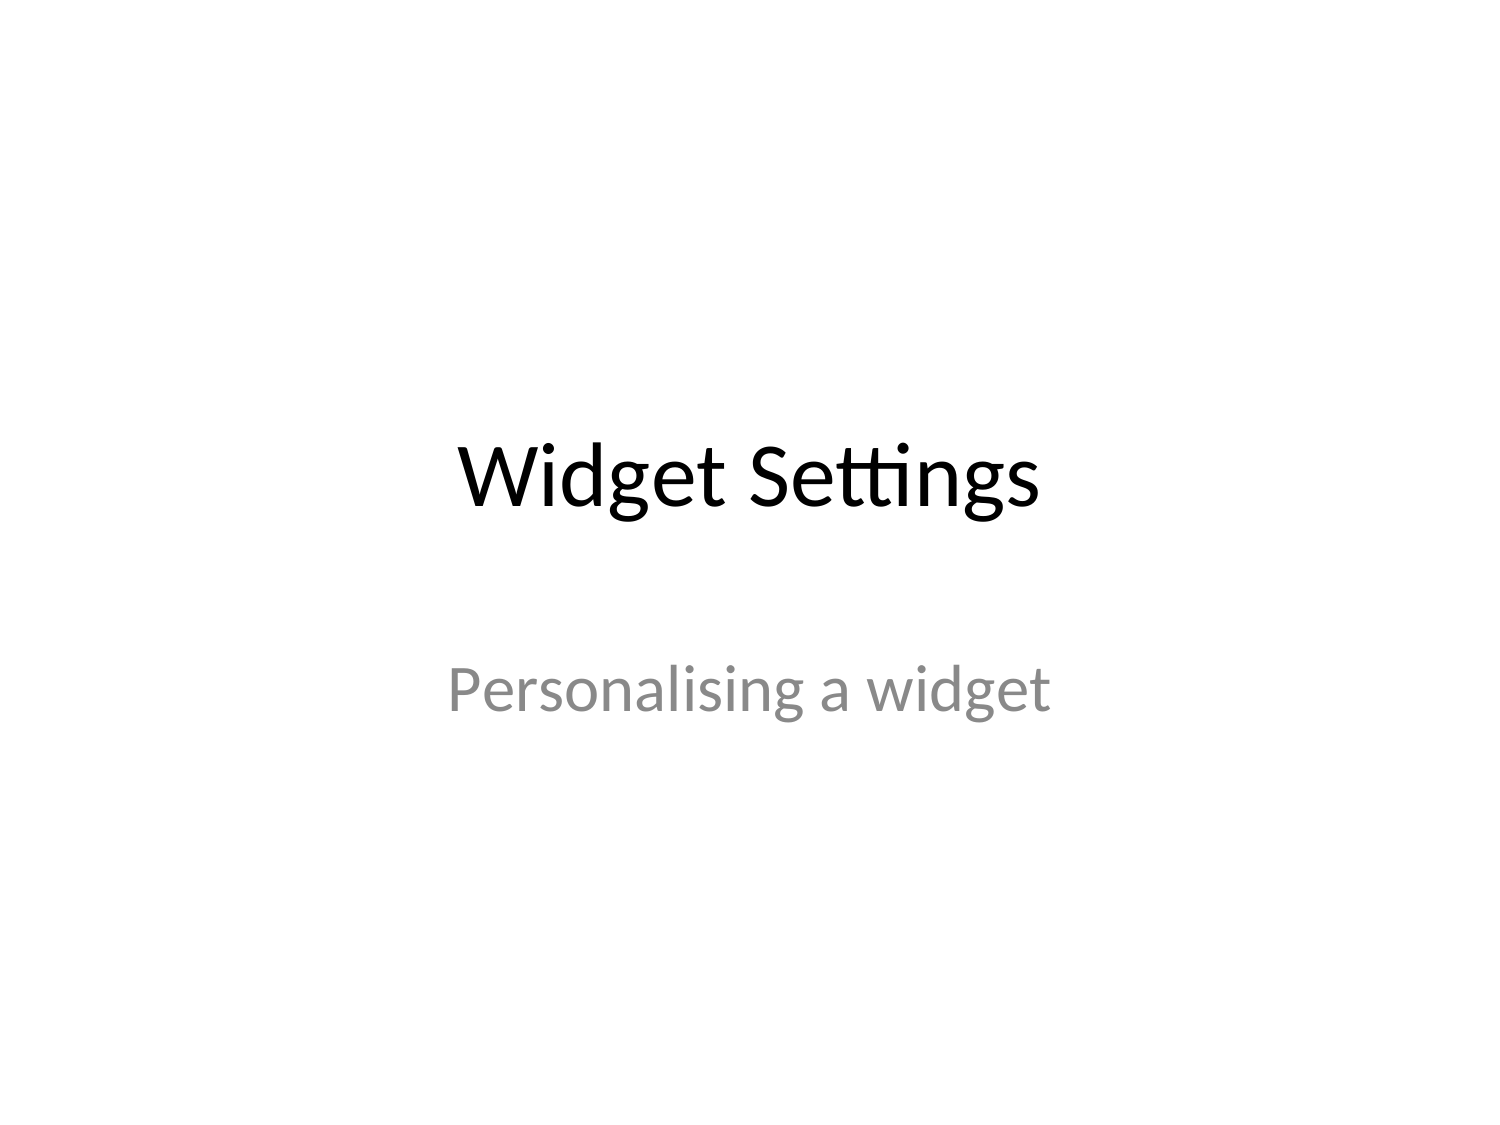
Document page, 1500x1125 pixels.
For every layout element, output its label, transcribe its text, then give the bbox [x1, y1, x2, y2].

title Widget Settings [112, 349, 1388, 591]
text_box Personalising a widget [225, 637, 1276, 926]
